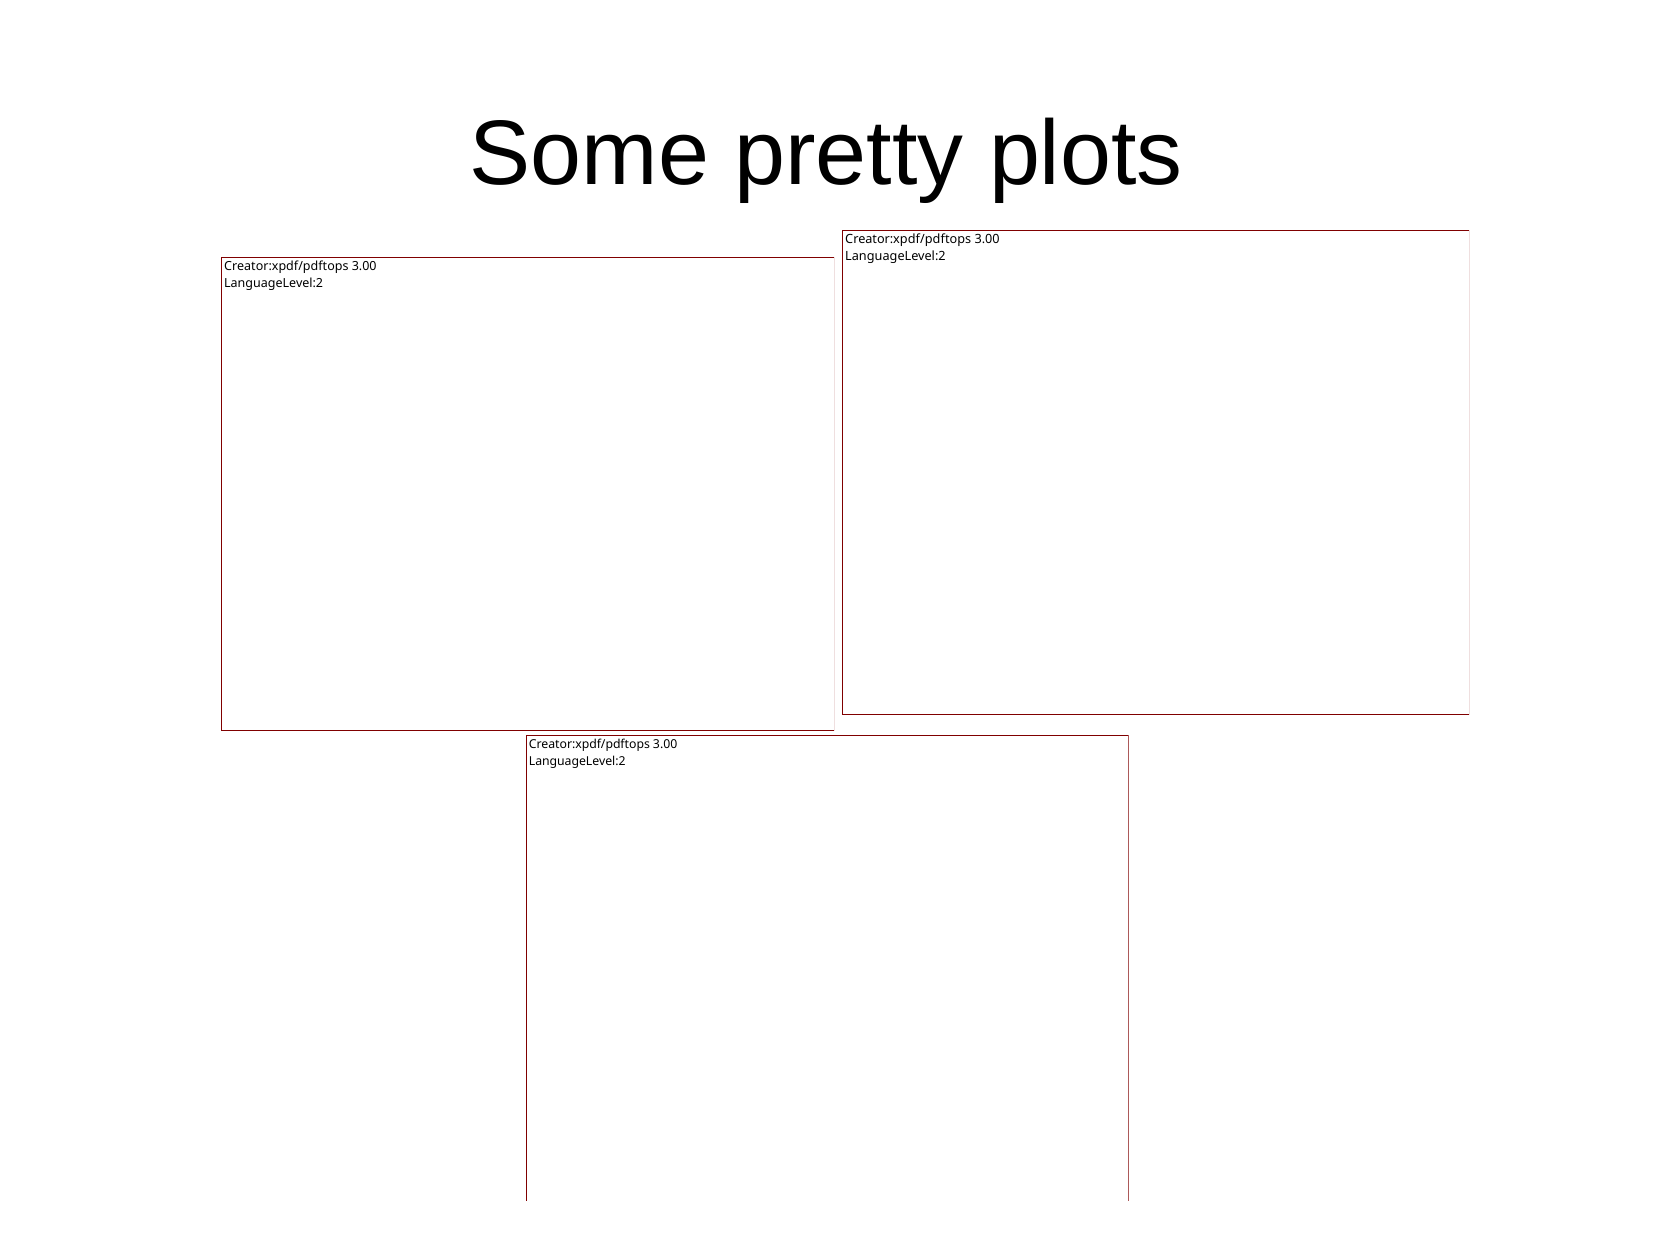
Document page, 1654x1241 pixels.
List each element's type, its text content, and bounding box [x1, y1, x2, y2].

title Some pretty plots [82, 49, 1571, 257]
picture [525, 734, 1129, 1201]
picture [841, 228, 1470, 715]
picture [220, 255, 835, 731]
